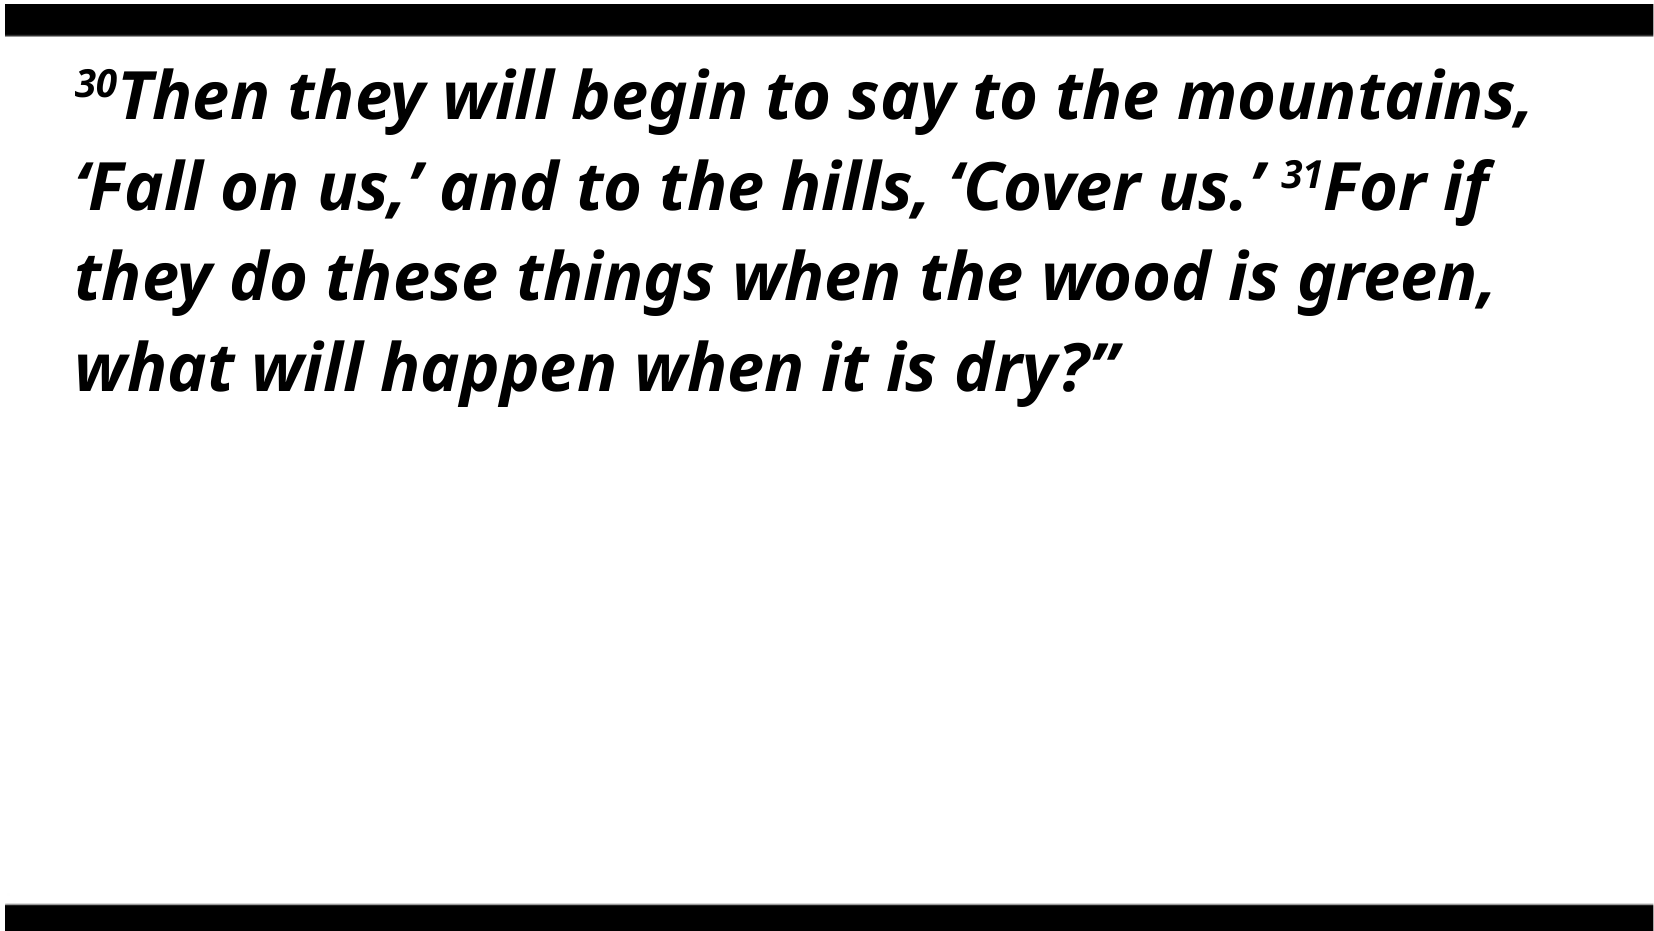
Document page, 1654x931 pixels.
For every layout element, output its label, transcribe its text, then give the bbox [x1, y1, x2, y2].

text_box 30Then they will begin to say to the mountains, ‘Fall on us,’ and to the hills, ‘Cover us.’ 31For if they do these things when the wood is green, what will happen when it is dry?” [60, 40, 1621, 411]
picture [5, 4, 1654, 931]
